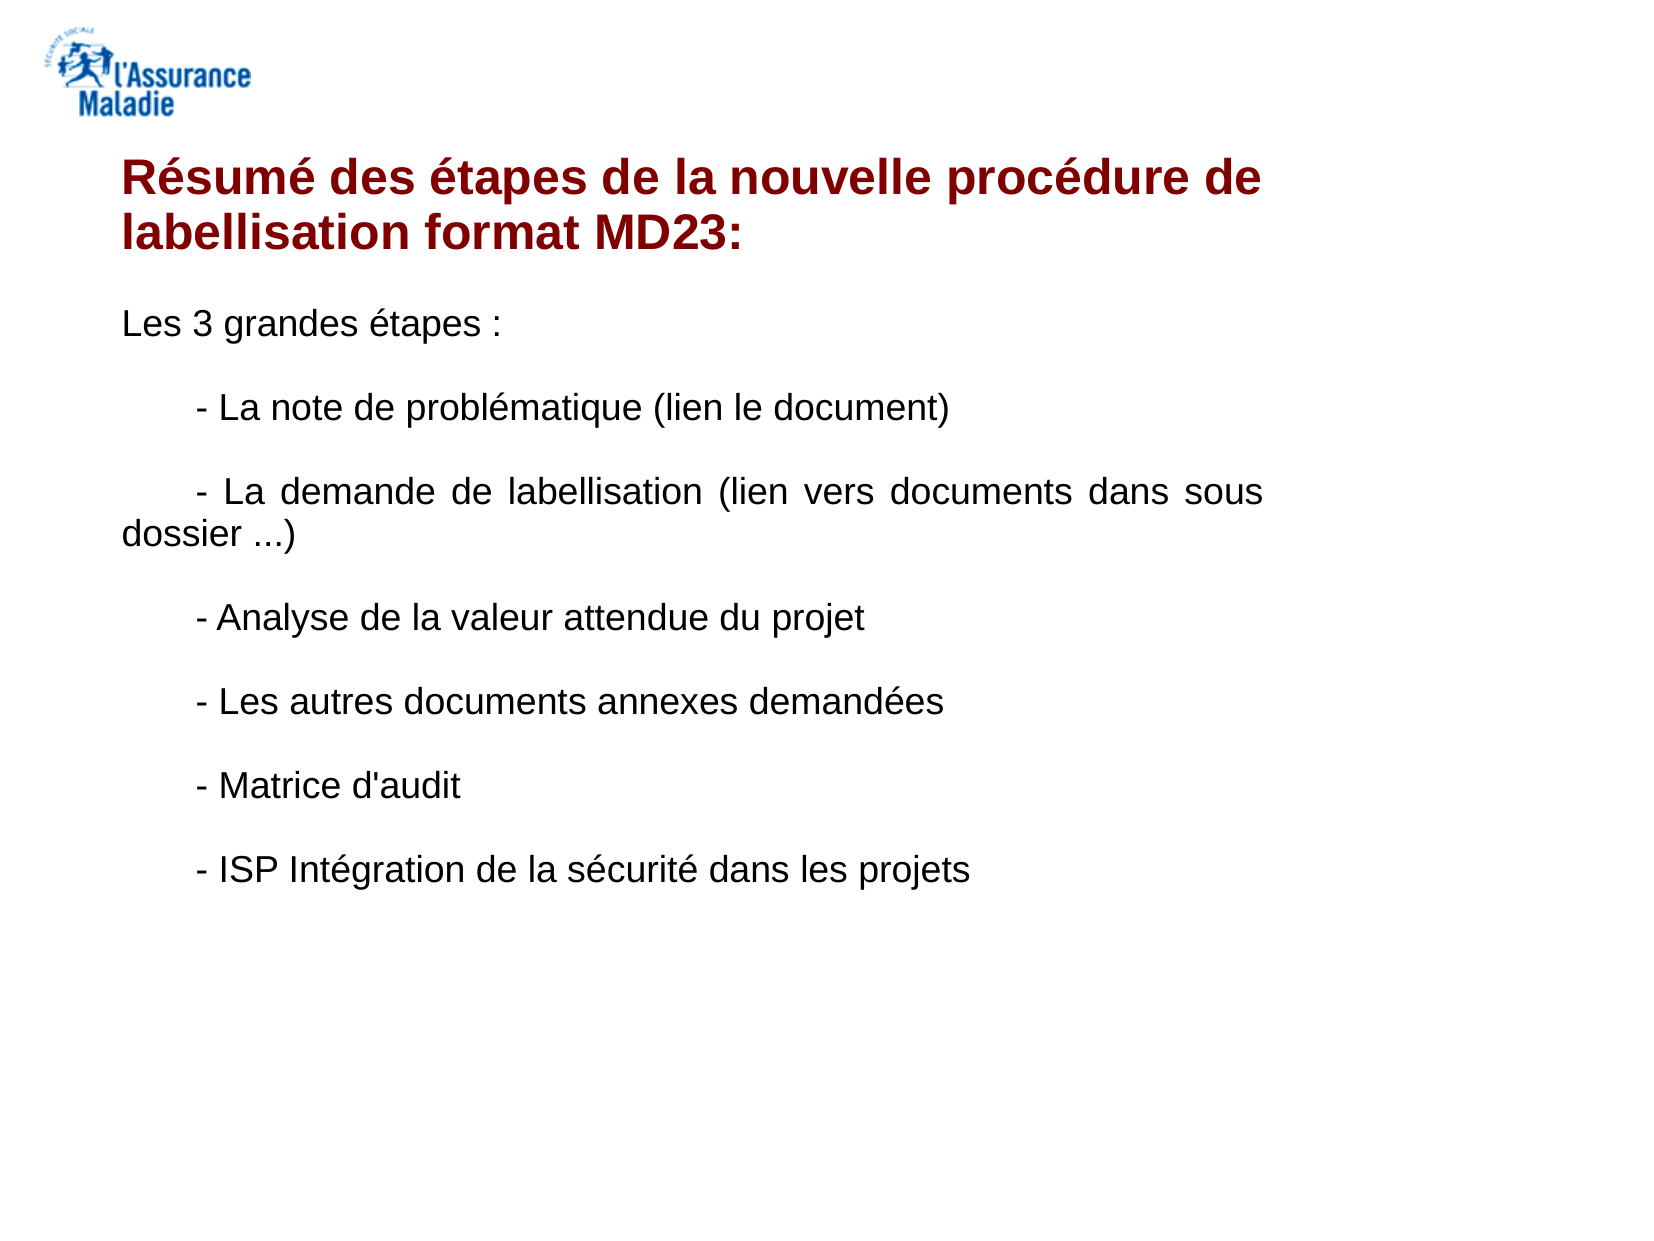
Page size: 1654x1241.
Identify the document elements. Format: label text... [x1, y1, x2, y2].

text_box Résumé des étapes de la nouvelle procédure de labellisation format MD23: Les 3 grandes étapes : - La note de problématique (lien le document) - La demande de labellisation (lien vers documents dans sous dossier ...) - Analyse de la valeur attendue du projet - Les autres documents annexes demandées - Matrice d'audit - ISP Intégration de la sécurité dans les projets [106, 141, 1406, 1123]
picture [23, 23, 251, 118]
